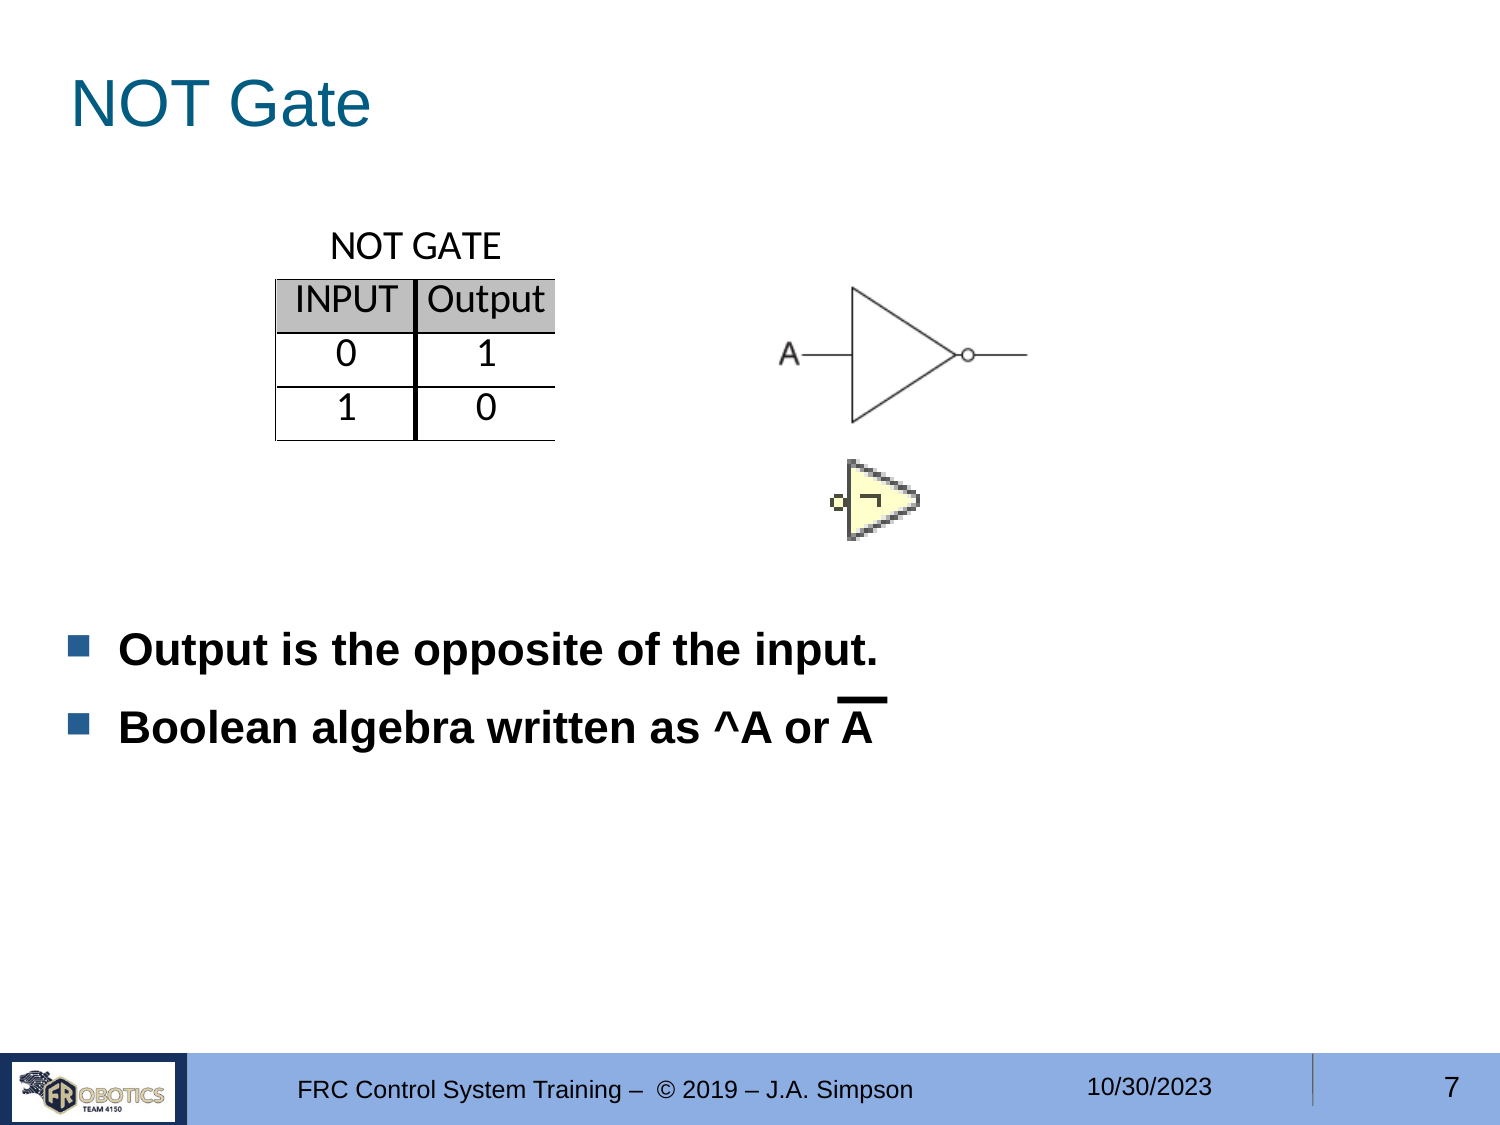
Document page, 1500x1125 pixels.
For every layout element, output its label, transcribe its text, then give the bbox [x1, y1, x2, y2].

footer FRC Control System Training – © 2019 – J.A. Simpson [225, 1074, 988, 1103]
picture [748, 251, 1031, 572]
list Output is the opposite of the input. Boolean algebra written as ^A or A [55, 612, 1340, 973]
slide_number <number> [1337, 1072, 1475, 1100]
picture [12, 1062, 175, 1122]
picture [275, 224, 557, 442]
title NOT Gate [55, 52, 1443, 148]
slide_number 10/30/2023 [1012, 1071, 1288, 1100]
